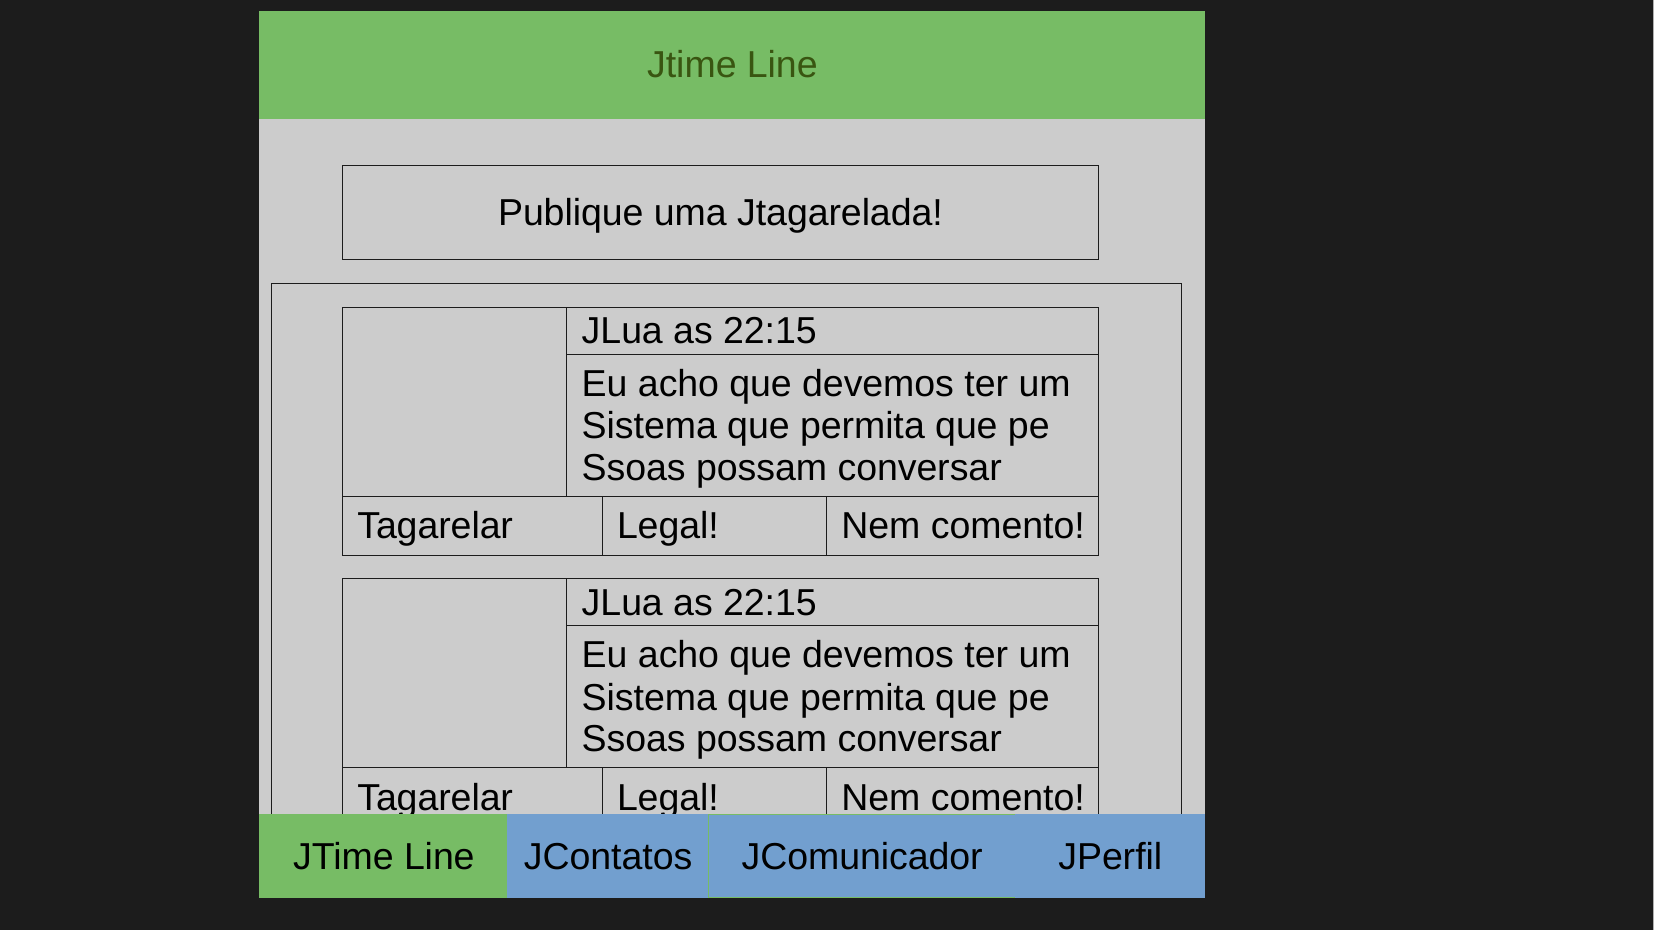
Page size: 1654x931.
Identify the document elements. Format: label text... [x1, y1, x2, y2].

text_box Publique uma Jtagarelada! [342, 165, 1099, 260]
text_box JPerfil [1015, 814, 1205, 898]
text_box JTime Line [259, 814, 507, 898]
text_box Tagarelar [342, 496, 603, 556]
text_box Legal! [603, 767, 827, 814]
text_box Jtime Line [259, 11, 1205, 119]
text_box JLua as 22:15 [566, 578, 1099, 625]
text_box Nem comento! [827, 496, 1099, 556]
text_box Eu acho que devemos ter um Sistema que permita que pe Ssoas possam conversar [566, 354, 1099, 496]
text_box JContatos [507, 814, 708, 898]
text_box JComunicador [708, 814, 1015, 898]
text_box [259, 119, 1205, 814]
text_box Legal! [663, 792, 673, 808]
text_box Legal! [603, 496, 827, 556]
text_box Tagarelar [342, 767, 603, 814]
text_box Nem comento! [827, 767, 1099, 814]
text_box Eu acho que devemos ter um Sistema que permita que pe Ssoas possam conversar [566, 625, 1099, 767]
text_box JLua as 22:15 [566, 307, 1099, 354]
